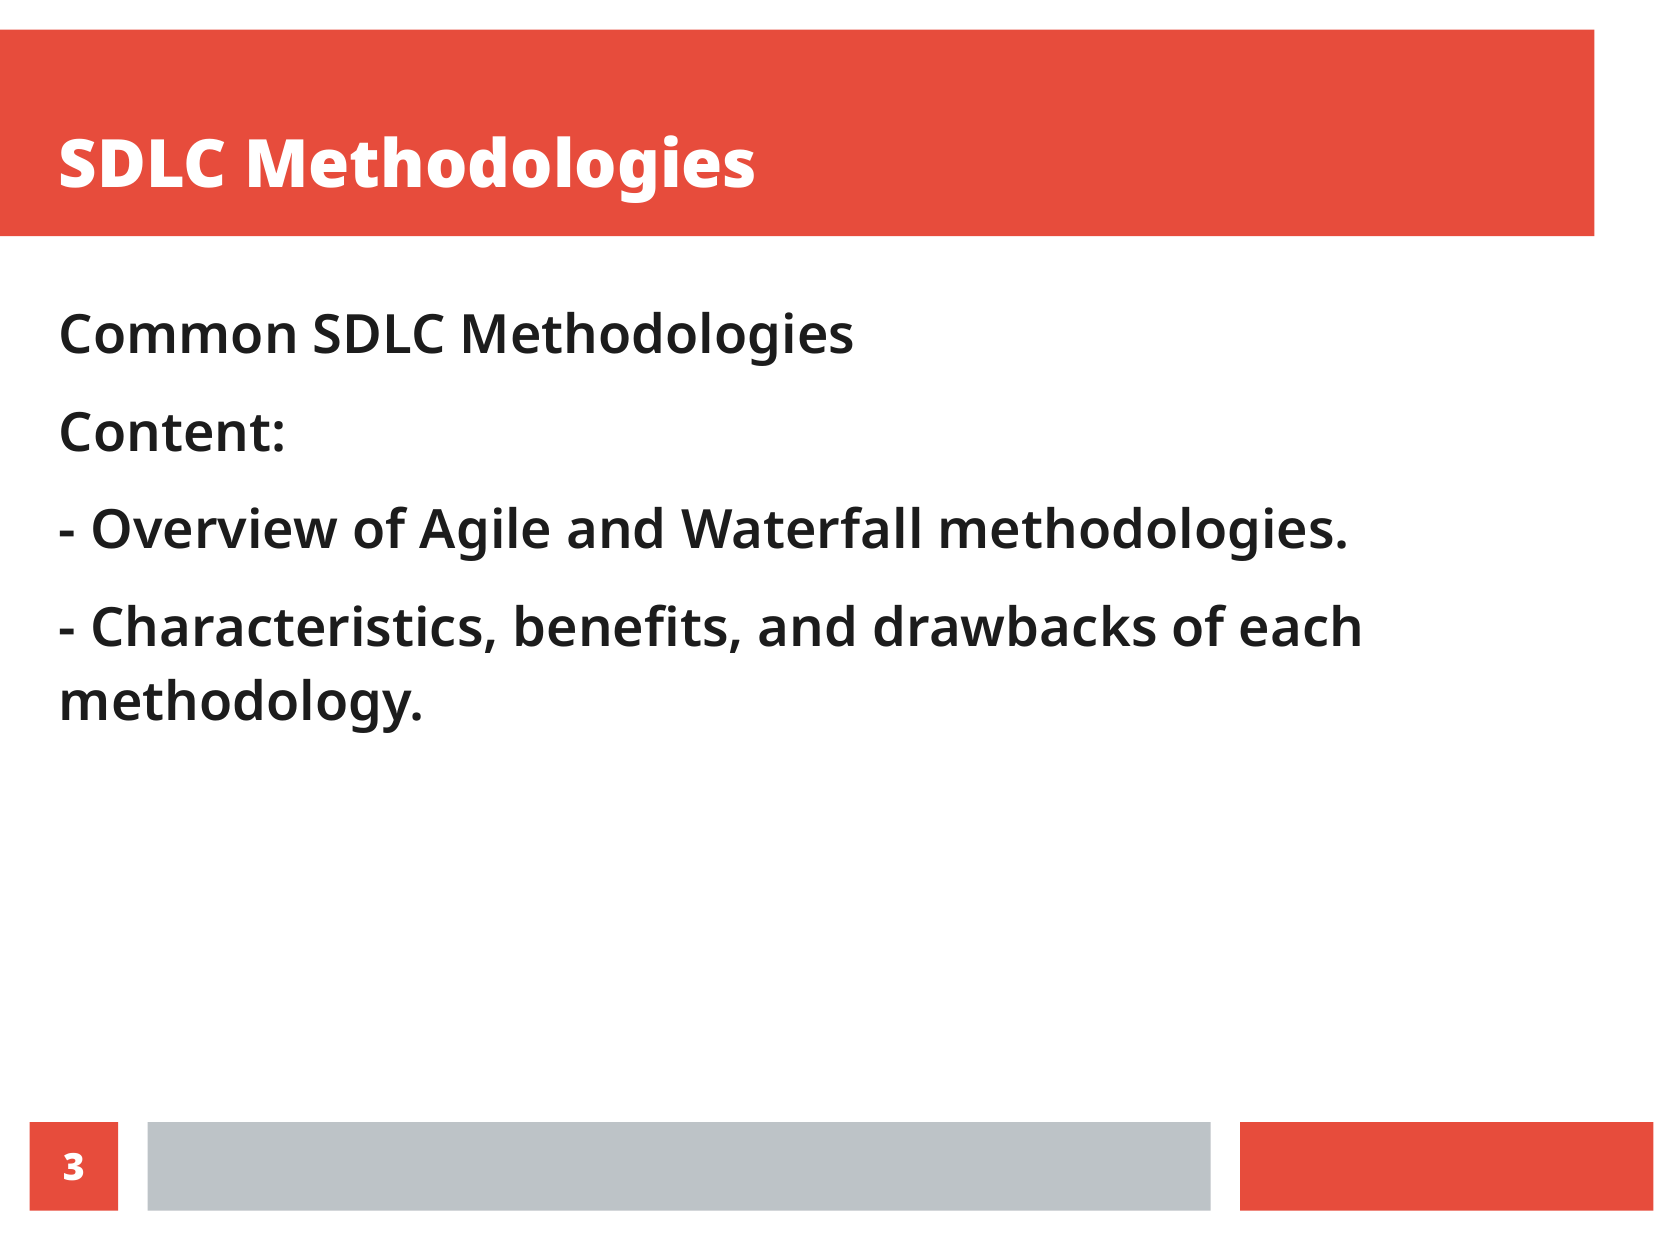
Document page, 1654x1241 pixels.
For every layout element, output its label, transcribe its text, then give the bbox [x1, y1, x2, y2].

title SDLC Methodologies [59, 59, 1595, 207]
list Common SDLC Methodologies Content: - Overview of Agile and Waterfall methodologies. - Characteristics, benefits, and drawbacks of each methodology. [59, 295, 1565, 1063]
